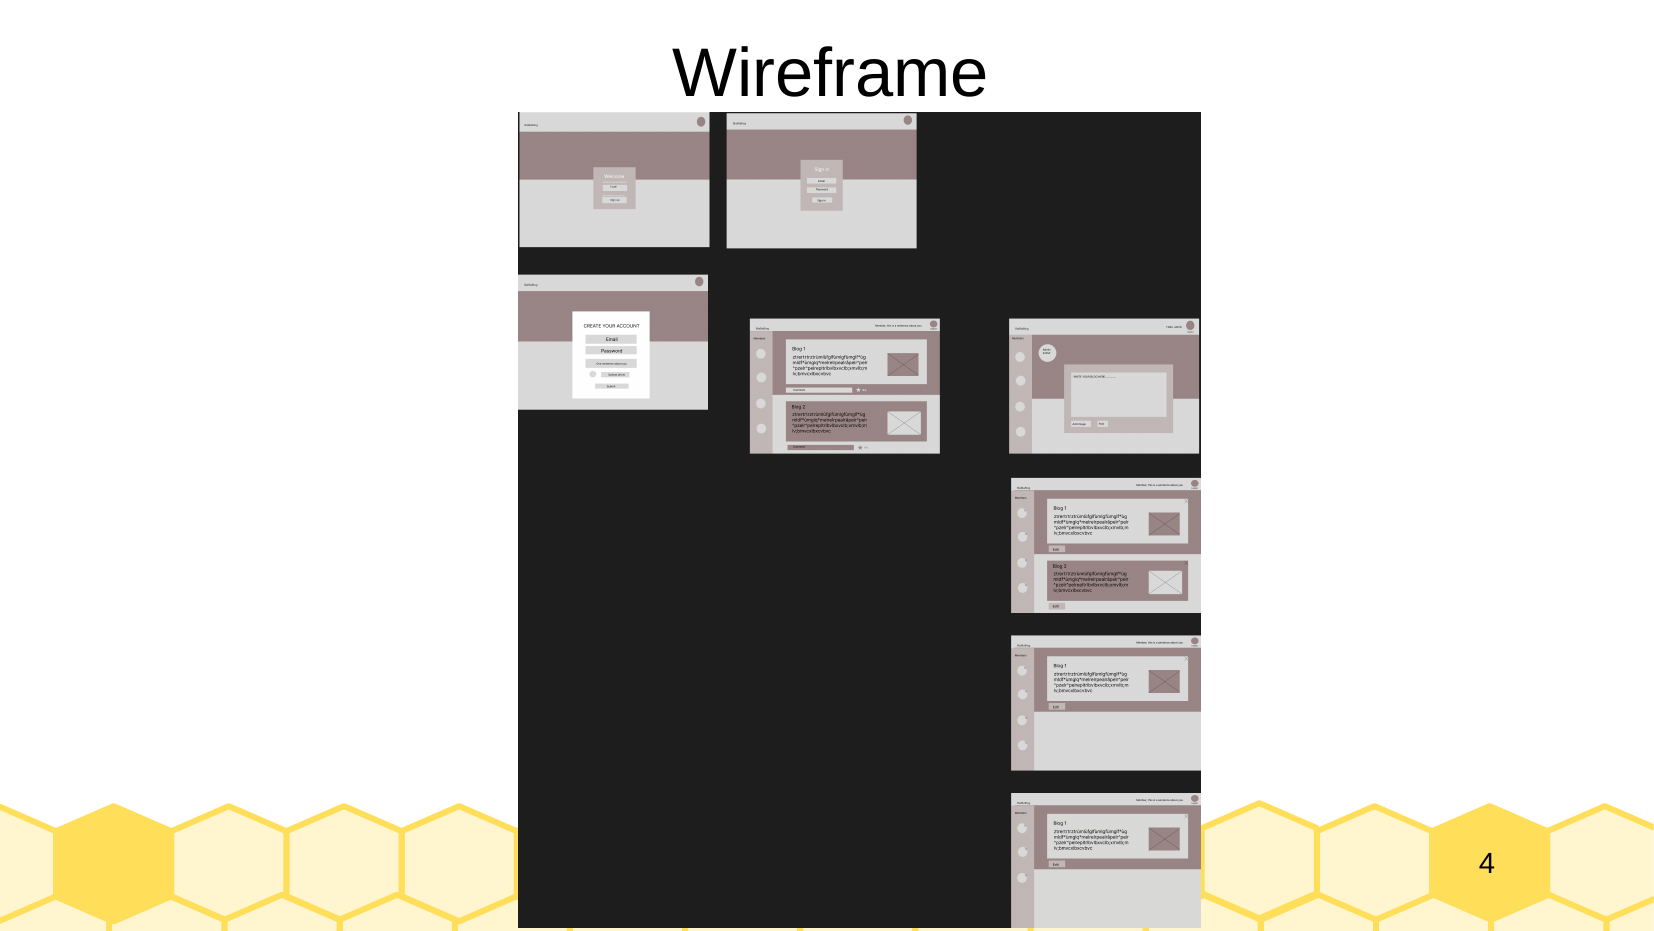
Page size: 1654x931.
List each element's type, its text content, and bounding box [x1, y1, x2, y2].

title Wireframe [86, 0, 1576, 151]
picture [518, 112, 1201, 928]
